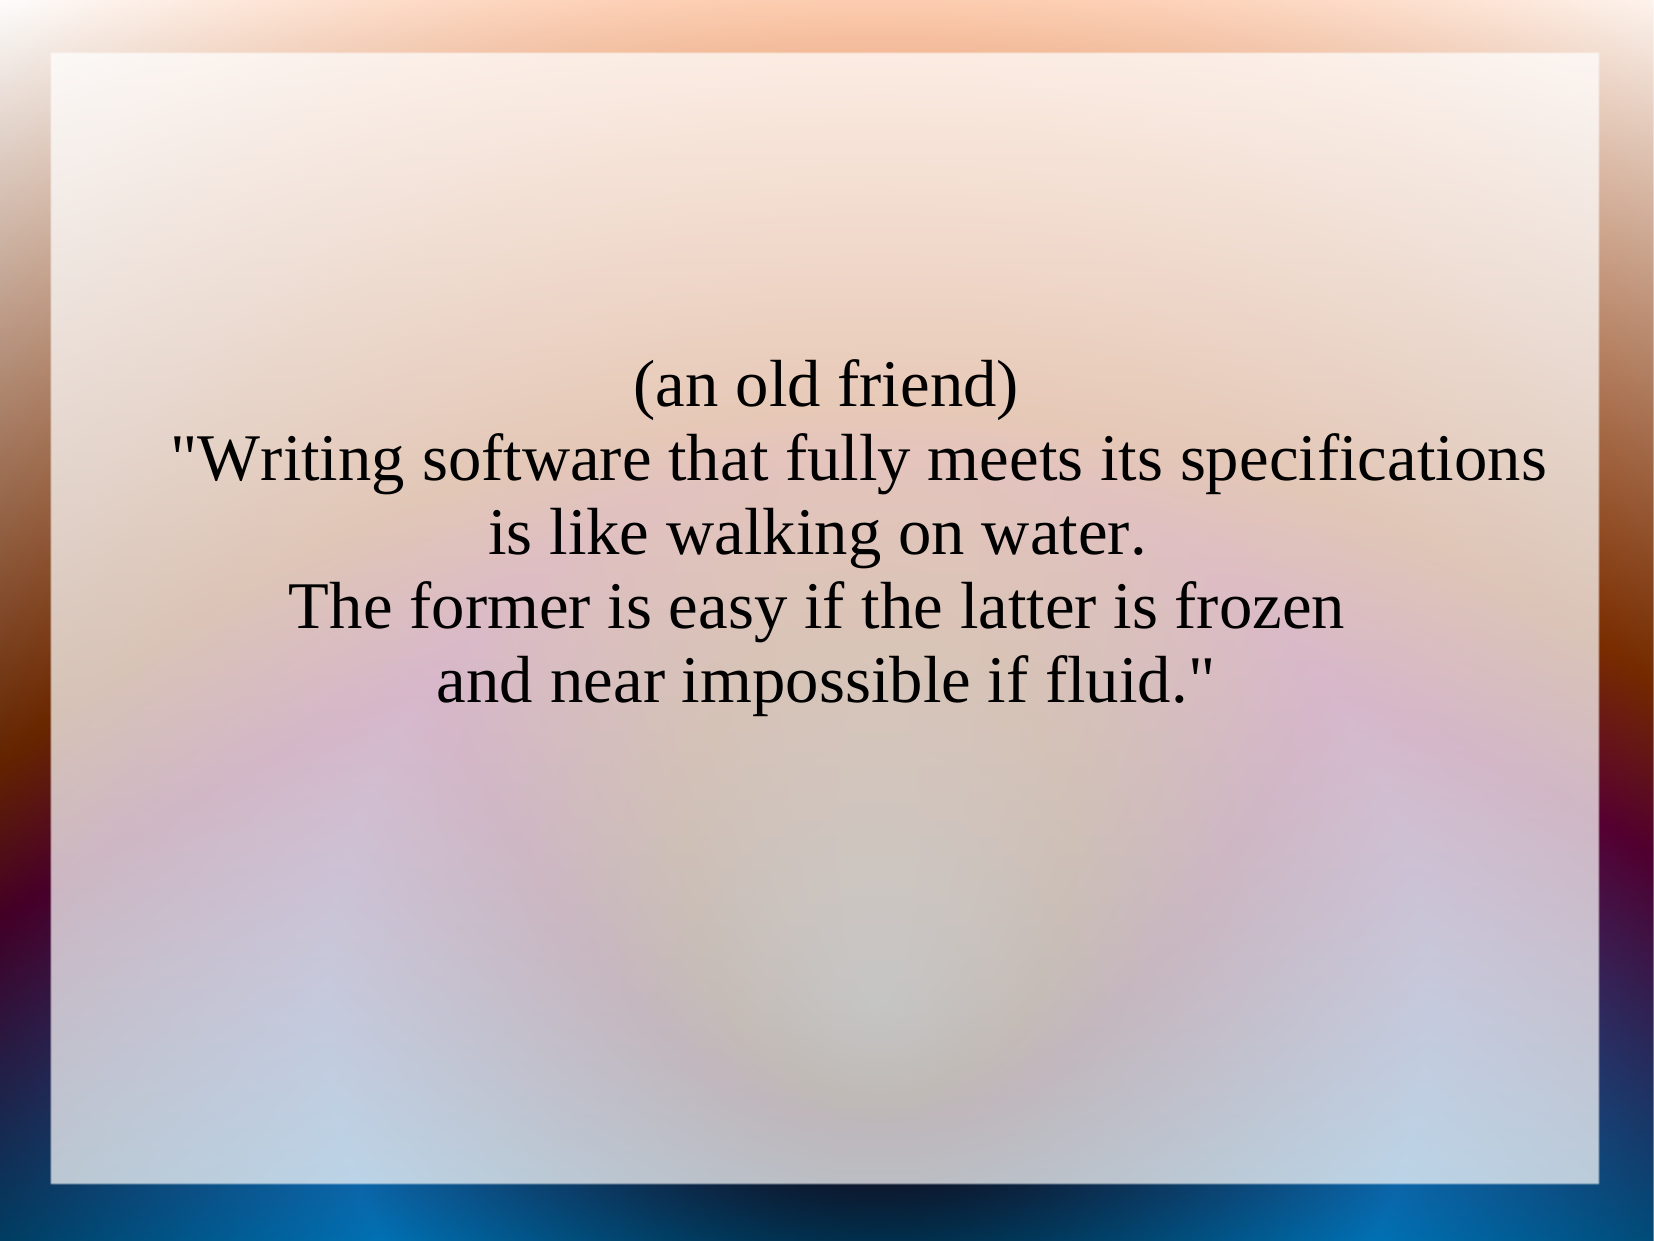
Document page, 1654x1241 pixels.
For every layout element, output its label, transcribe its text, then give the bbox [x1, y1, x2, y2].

picture [0, 0, 1654, 1241]
subtitle (an old friend) "Writing software that fully meets its specifications is like walking on water. The former is easy if the latter is frozen and near impossible if fluid." [82, 55, 1571, 1010]
